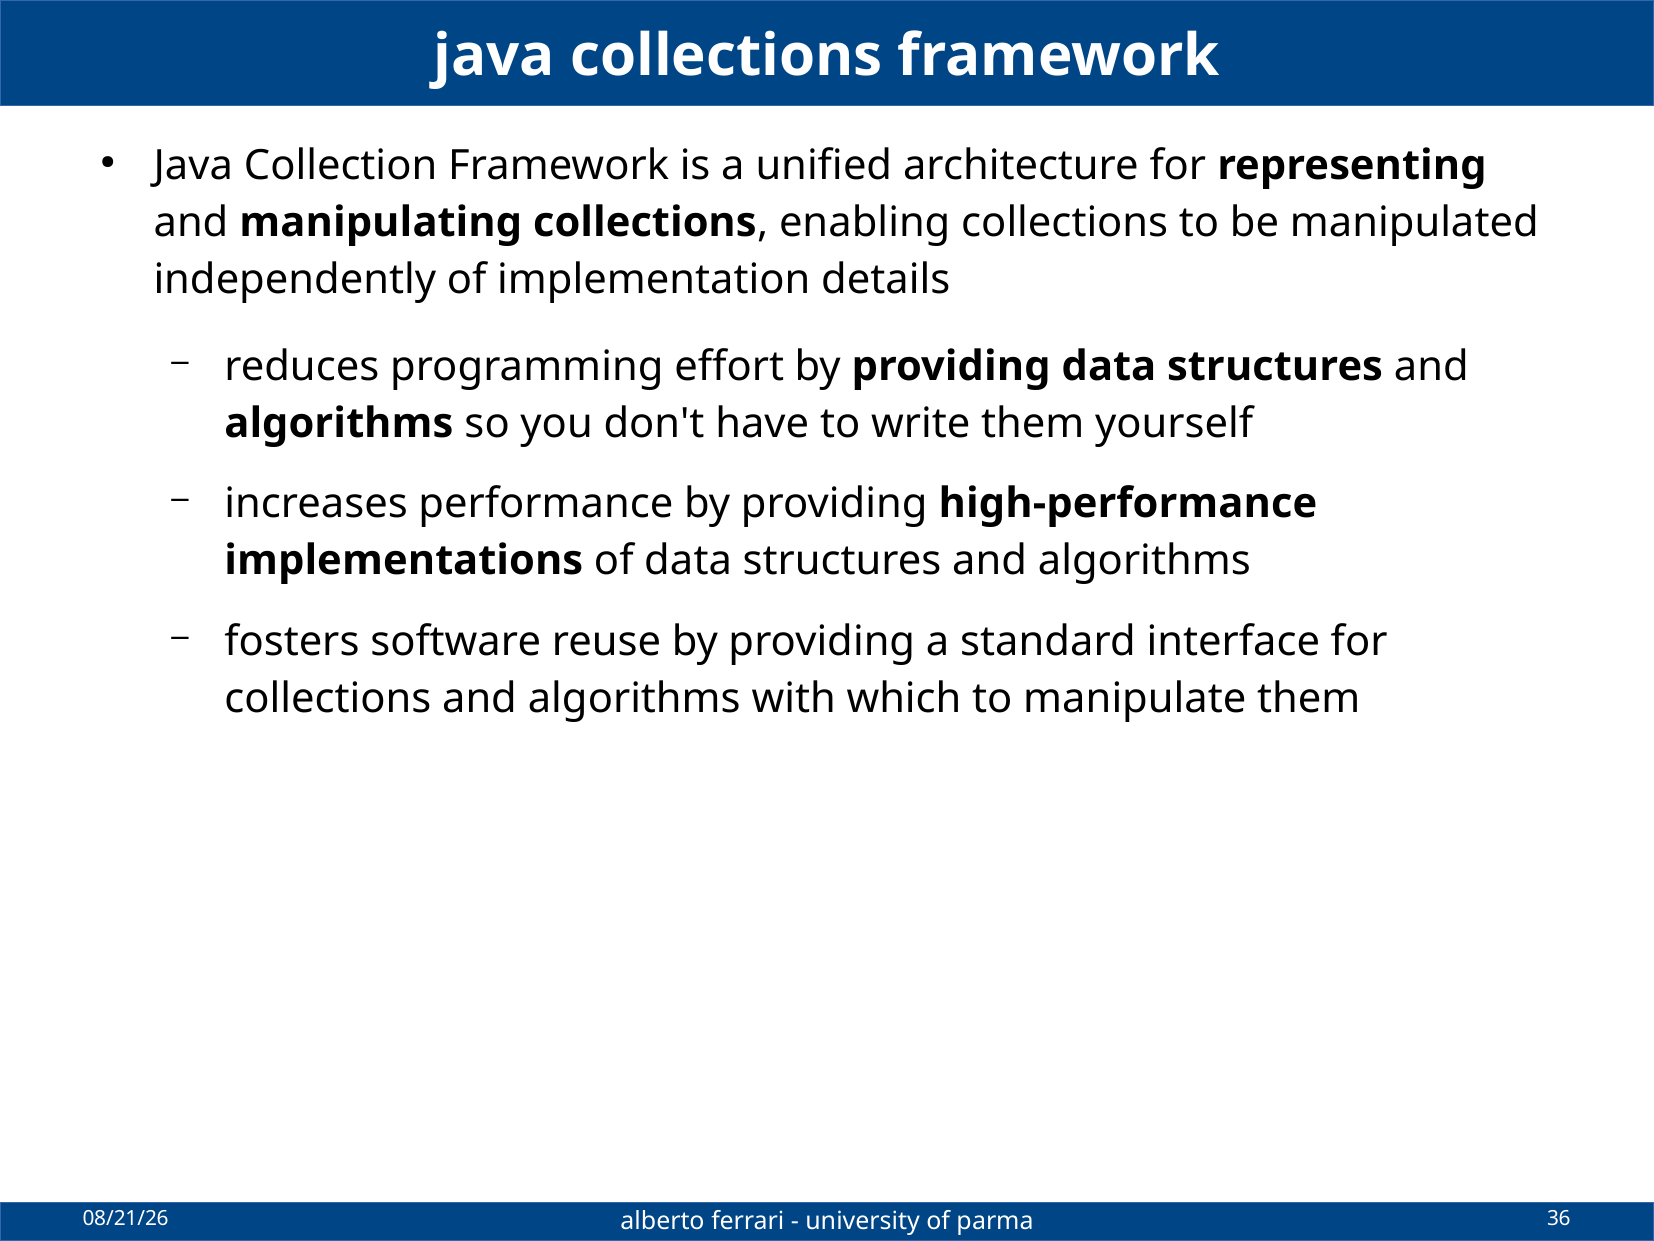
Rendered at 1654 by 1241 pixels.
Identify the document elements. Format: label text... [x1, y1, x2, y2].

list Java Collection Framework is a unified architecture for representing and manipulating collections, enabling collections to be manipulated independently of implementation details reduces programming effort by providing data structures and algorithms so you don't have to write them yourself increases performance by providing high-performance implementations of data structures and algorithms fosters software reuse by providing a standard interface for collections and algorithms with which to manipulate them [82, 135, 1571, 855]
title java collections framework [0, 0, 1654, 106]
